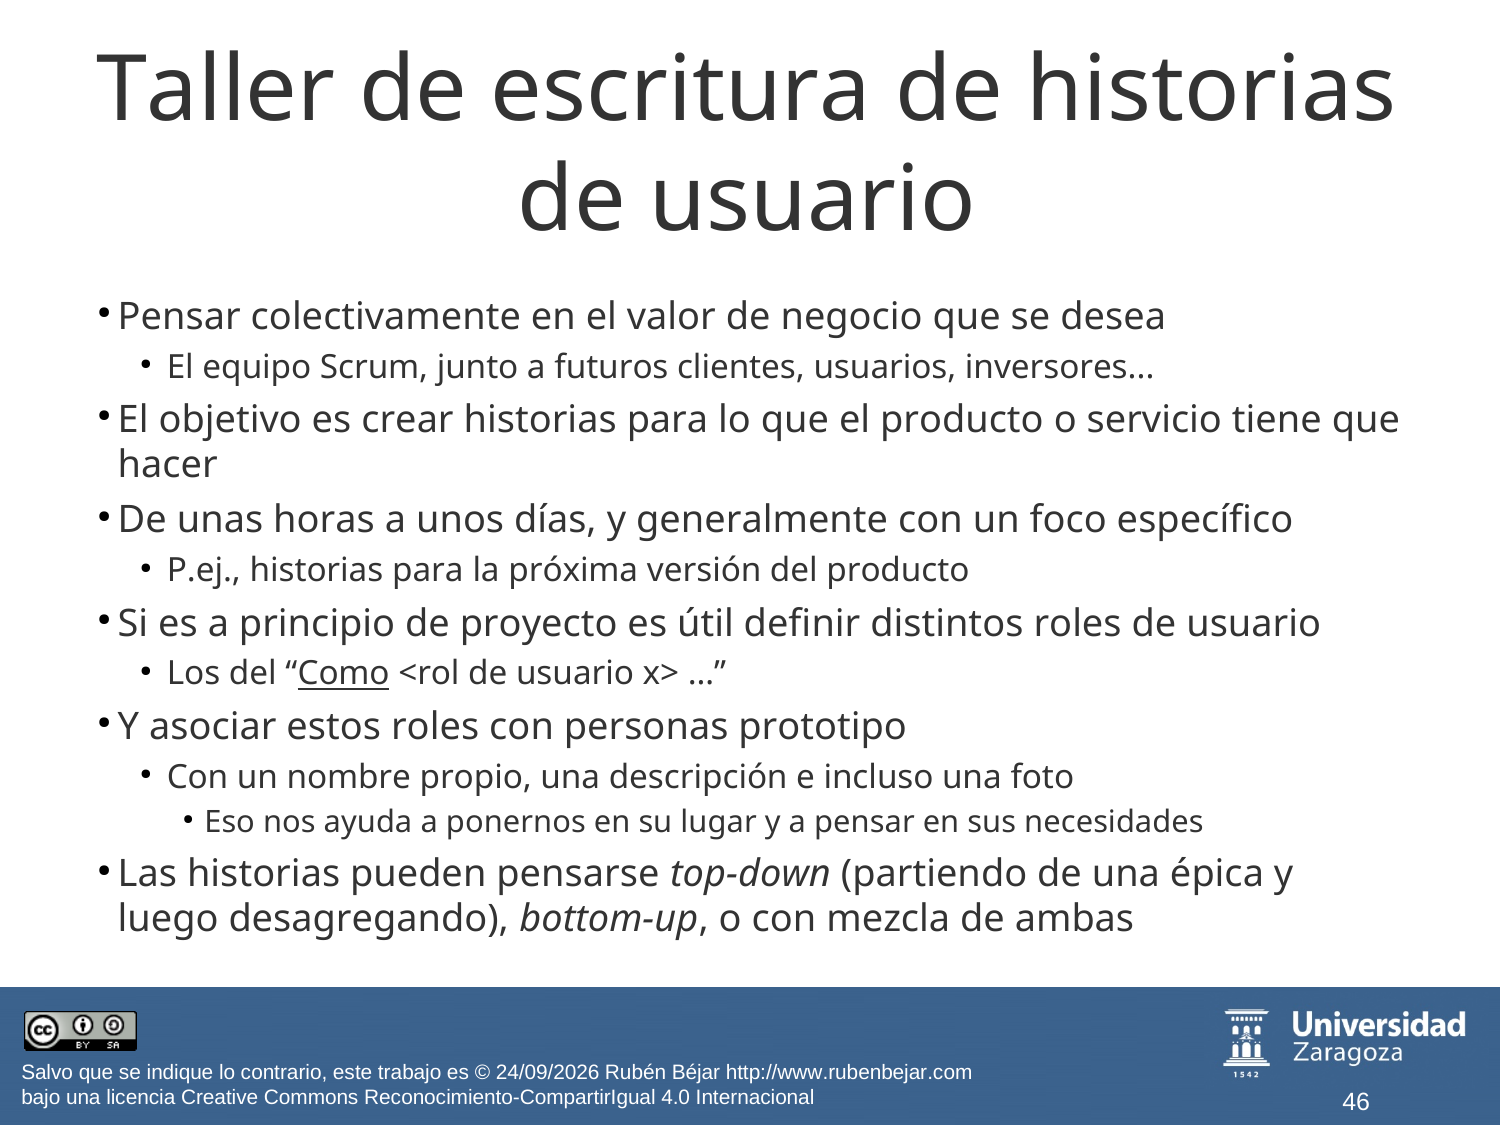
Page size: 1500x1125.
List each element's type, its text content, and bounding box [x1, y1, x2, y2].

picture [0, 987, 1500, 1125]
list Pensar colectivamente en el valor de negocio que se desea El equipo Scrum, junto a futuros clientes, usuarios, inversores... El objetivo es crear historias para lo que el producto o servicio tiene que hacer De unas horas a unos días, y generalmente con un foco específico P.ej., historias para la próxima versión del producto Si es a principio de proyecto es útil definir distintos roles de usuario Los del “Como <rol de usuario x> …” Y asociar estos roles con personas prototipo Con un nombre propio, una descripción e incluso una foto Eso nos ayuda a ponernos en su lugar y a pensar en sus necesidades Las historias pueden pensarse top-down (partiendo de una épica y luego desagregando), bottom-up, o con mezcla de ambas [82, 283, 1418, 957]
title Taller de escritura de historias de usuario [74, 21, 1420, 257]
